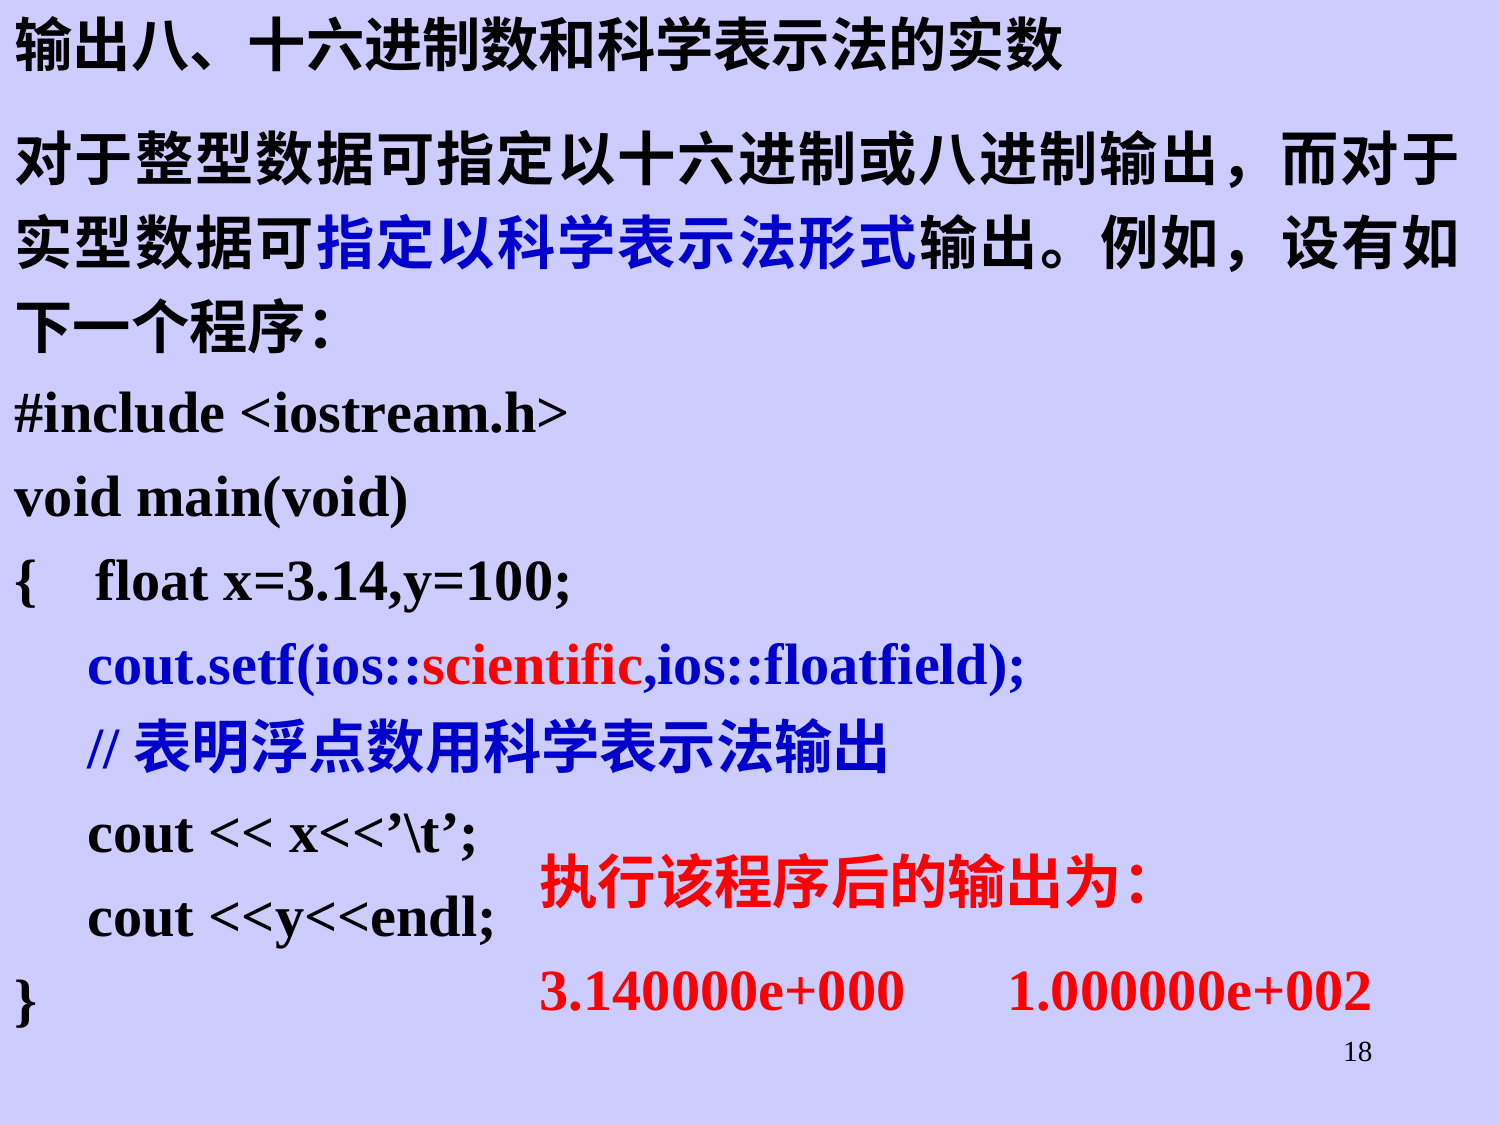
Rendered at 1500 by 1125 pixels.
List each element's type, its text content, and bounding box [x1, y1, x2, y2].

text_box 执行该程序后的输出为： 3.140000e+000 1.000000e+002 [525, 837, 1413, 1030]
text_box 对于整型数据可指定以十六进制或八进制输出，而对于实型数据可指定以科学表示法形式输出。例如，设有如下一个程序： #include <iostream.h> void main(void) { float x=3.14,y=100; cout.setf(ios::scientific,ios::floatfield); //表明浮点数用科学表示法输出 cout << x<<’\t’; cout <<y<<endl; } [0, 100, 1476, 1040]
text_box 输出八、十六进制数和科学表示法的实数 [0, 0, 1500, 86]
text_box <编号> [1074, 1040, 1388, 1101]
